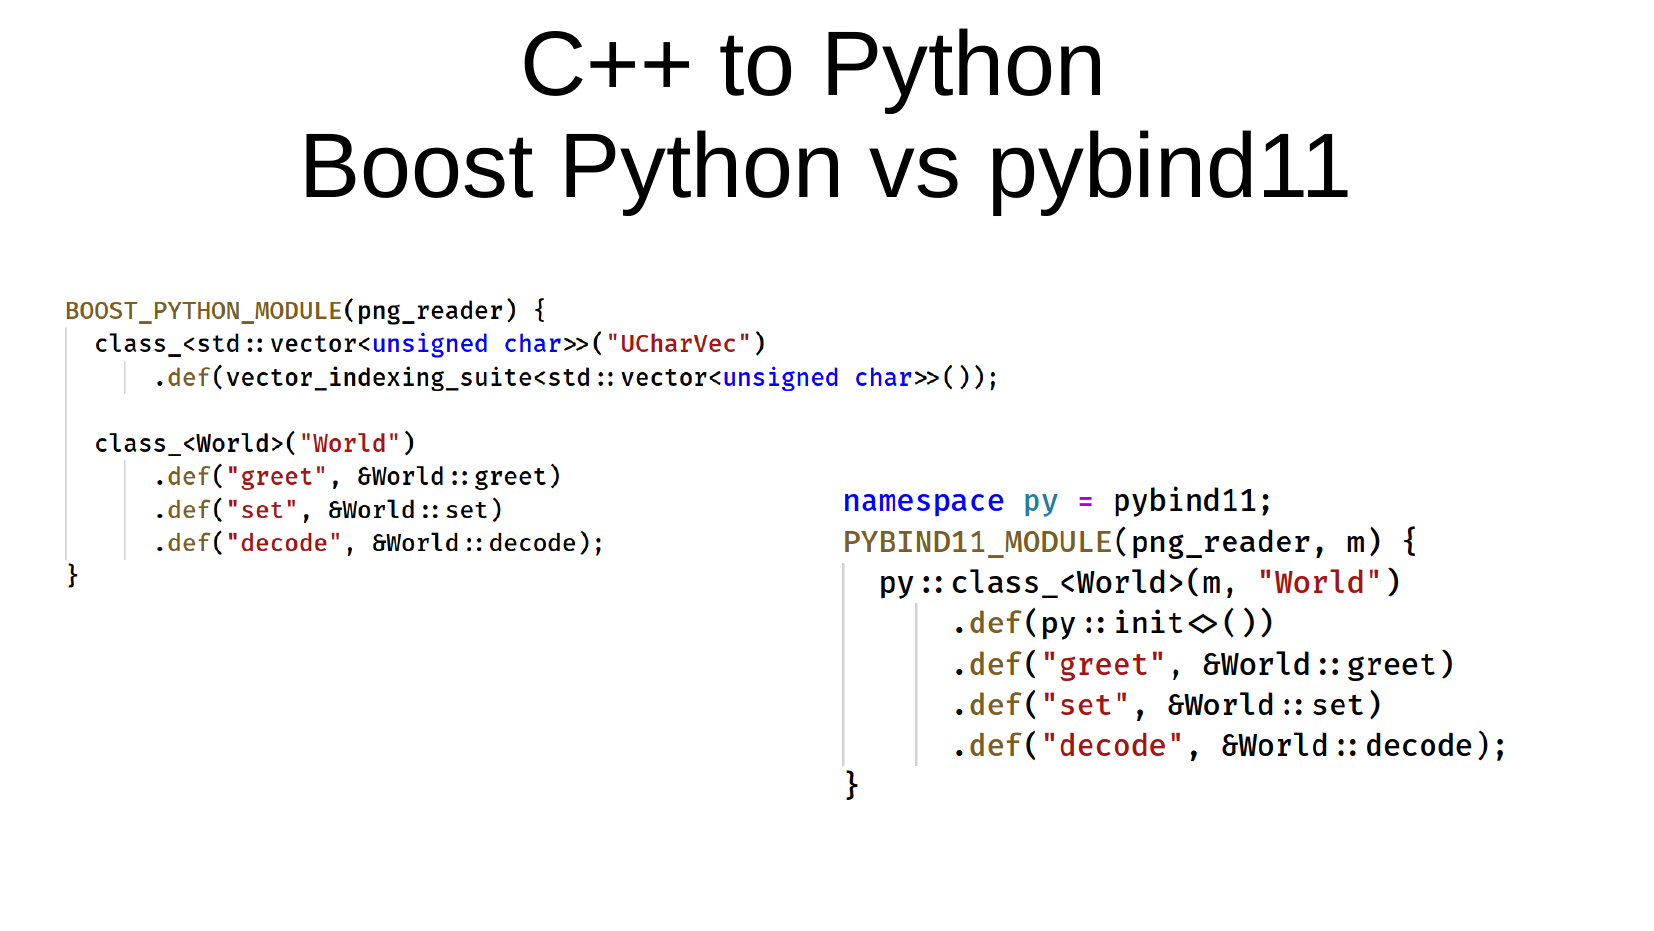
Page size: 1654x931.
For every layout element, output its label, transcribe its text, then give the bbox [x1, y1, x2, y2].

picture [59, 295, 1512, 815]
title C++ to Python Boost Python vs pybind11 [82, 12, 1571, 218]
